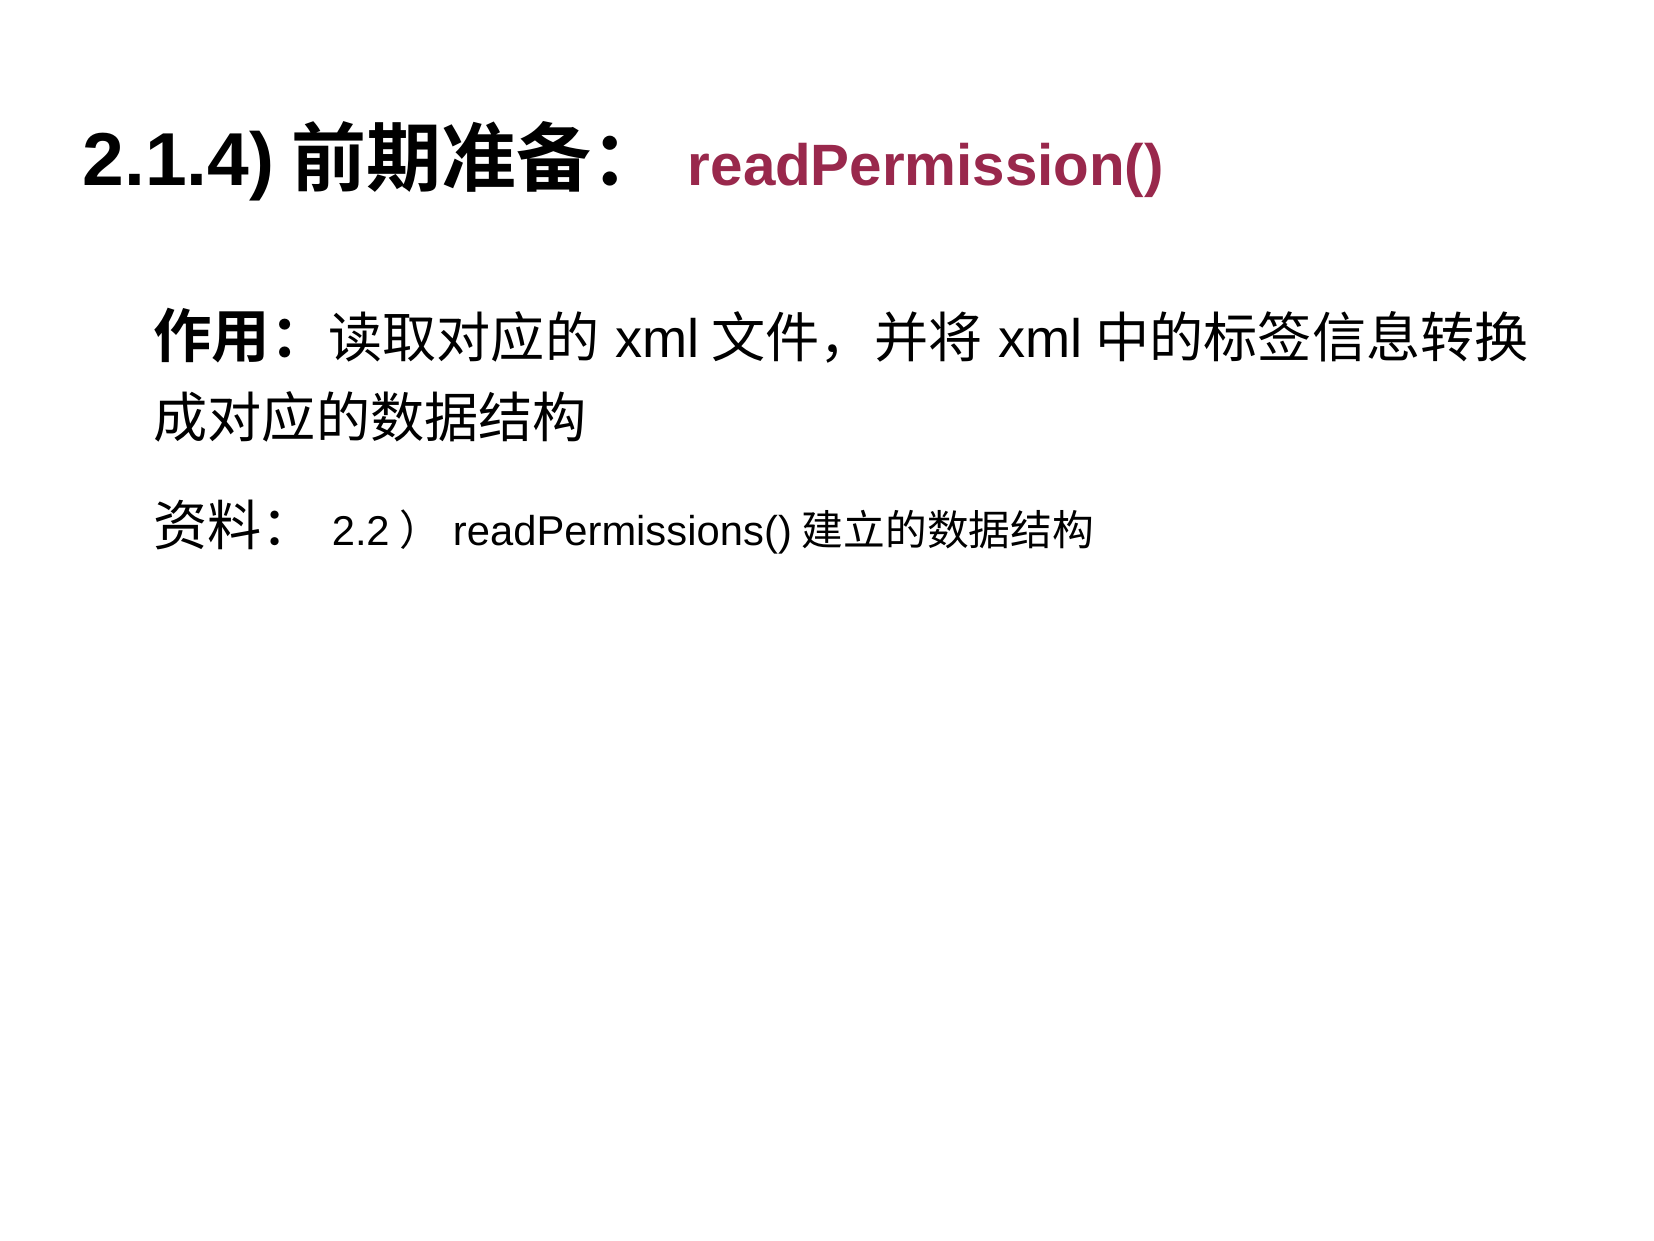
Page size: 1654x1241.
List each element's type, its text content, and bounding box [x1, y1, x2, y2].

list 作用：读取对应的xml文件，并将xml中的标签信息转换成对应的数据结构 资料：2.2）readPermissions()建立的数据结构 [82, 290, 1538, 1010]
title 2.1.4)前期准备：readPermission() [82, 49, 1571, 257]
